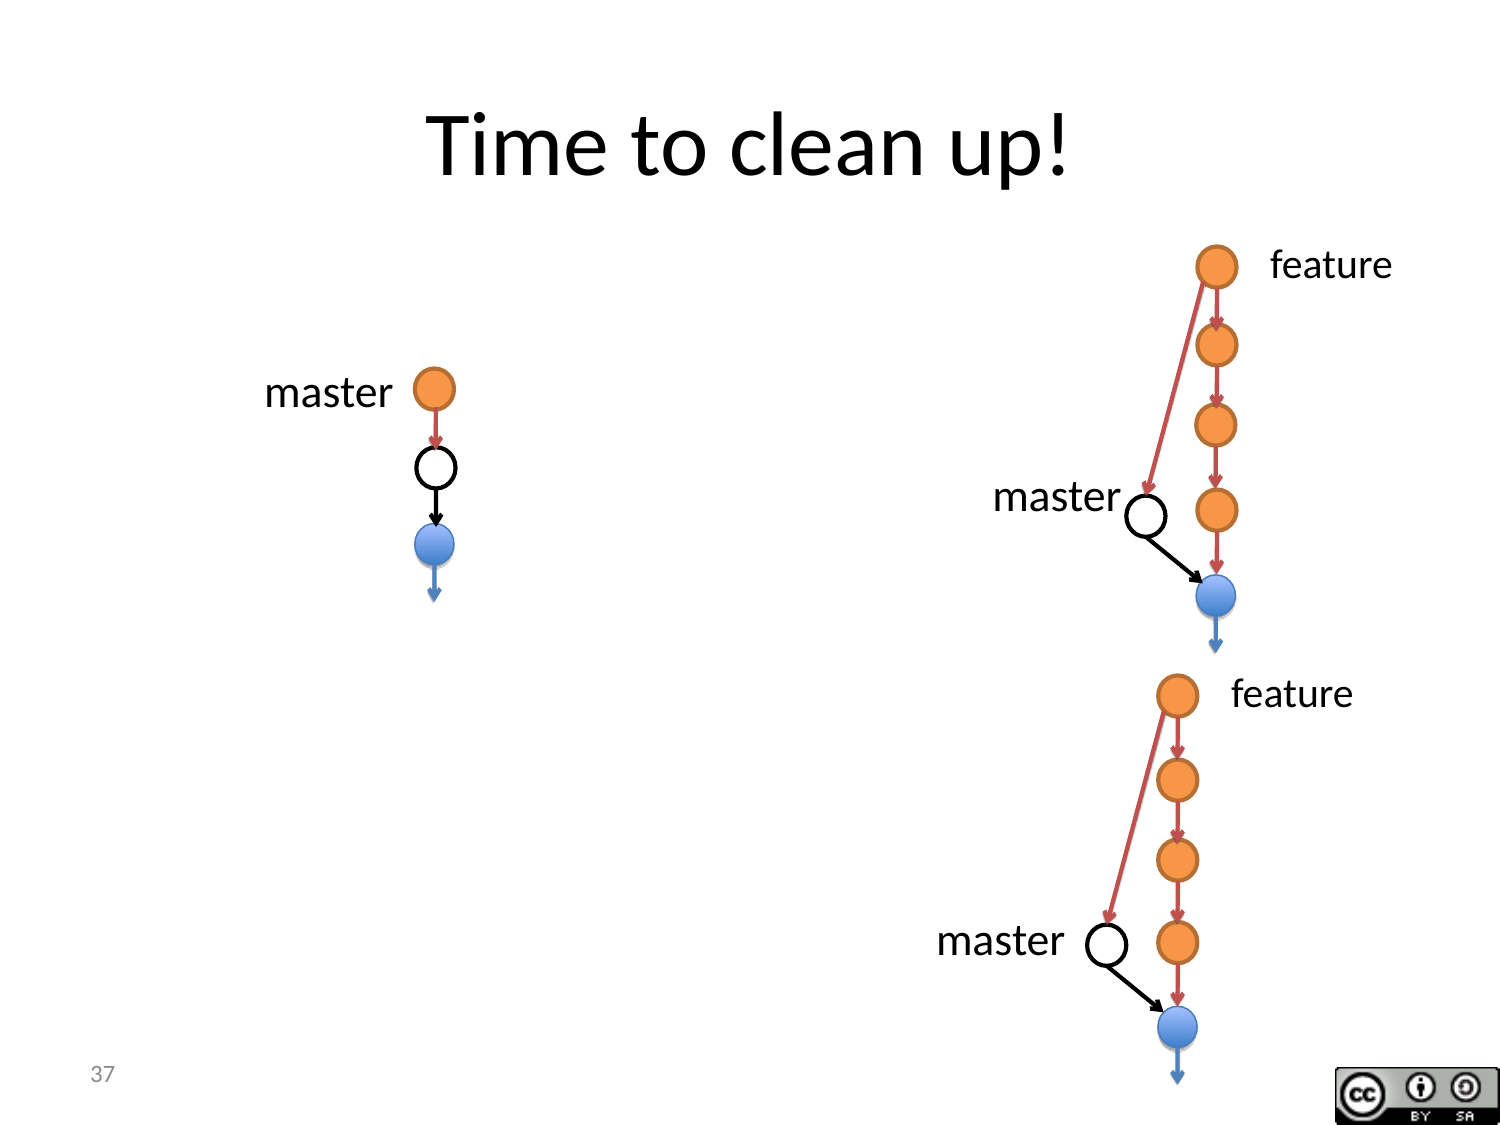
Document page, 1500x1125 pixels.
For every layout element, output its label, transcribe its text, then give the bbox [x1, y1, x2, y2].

title Time to clean up! [75, 45, 1425, 233]
text_box [414, 368, 455, 410]
slide_number <number> [75, 1042, 425, 1103]
text_box [1197, 324, 1237, 366]
text_box feature [1196, 658, 1389, 724]
text_box [1197, 246, 1237, 288]
text_box [1087, 924, 1198, 1048]
text_box master [960, 457, 1153, 528]
text_box [1126, 495, 1236, 616]
text_box [1158, 840, 1198, 881]
text_box [1158, 922, 1198, 963]
text_box [1196, 404, 1236, 446]
text_box feature [1235, 229, 1428, 295]
picture [1335, 1067, 1500, 1125]
text_box master [904, 902, 1097, 973]
text_box master [232, 354, 425, 425]
text_box [414, 447, 456, 565]
text_box [1158, 675, 1198, 717]
text_box [1197, 489, 1237, 531]
text_box [1158, 759, 1198, 801]
